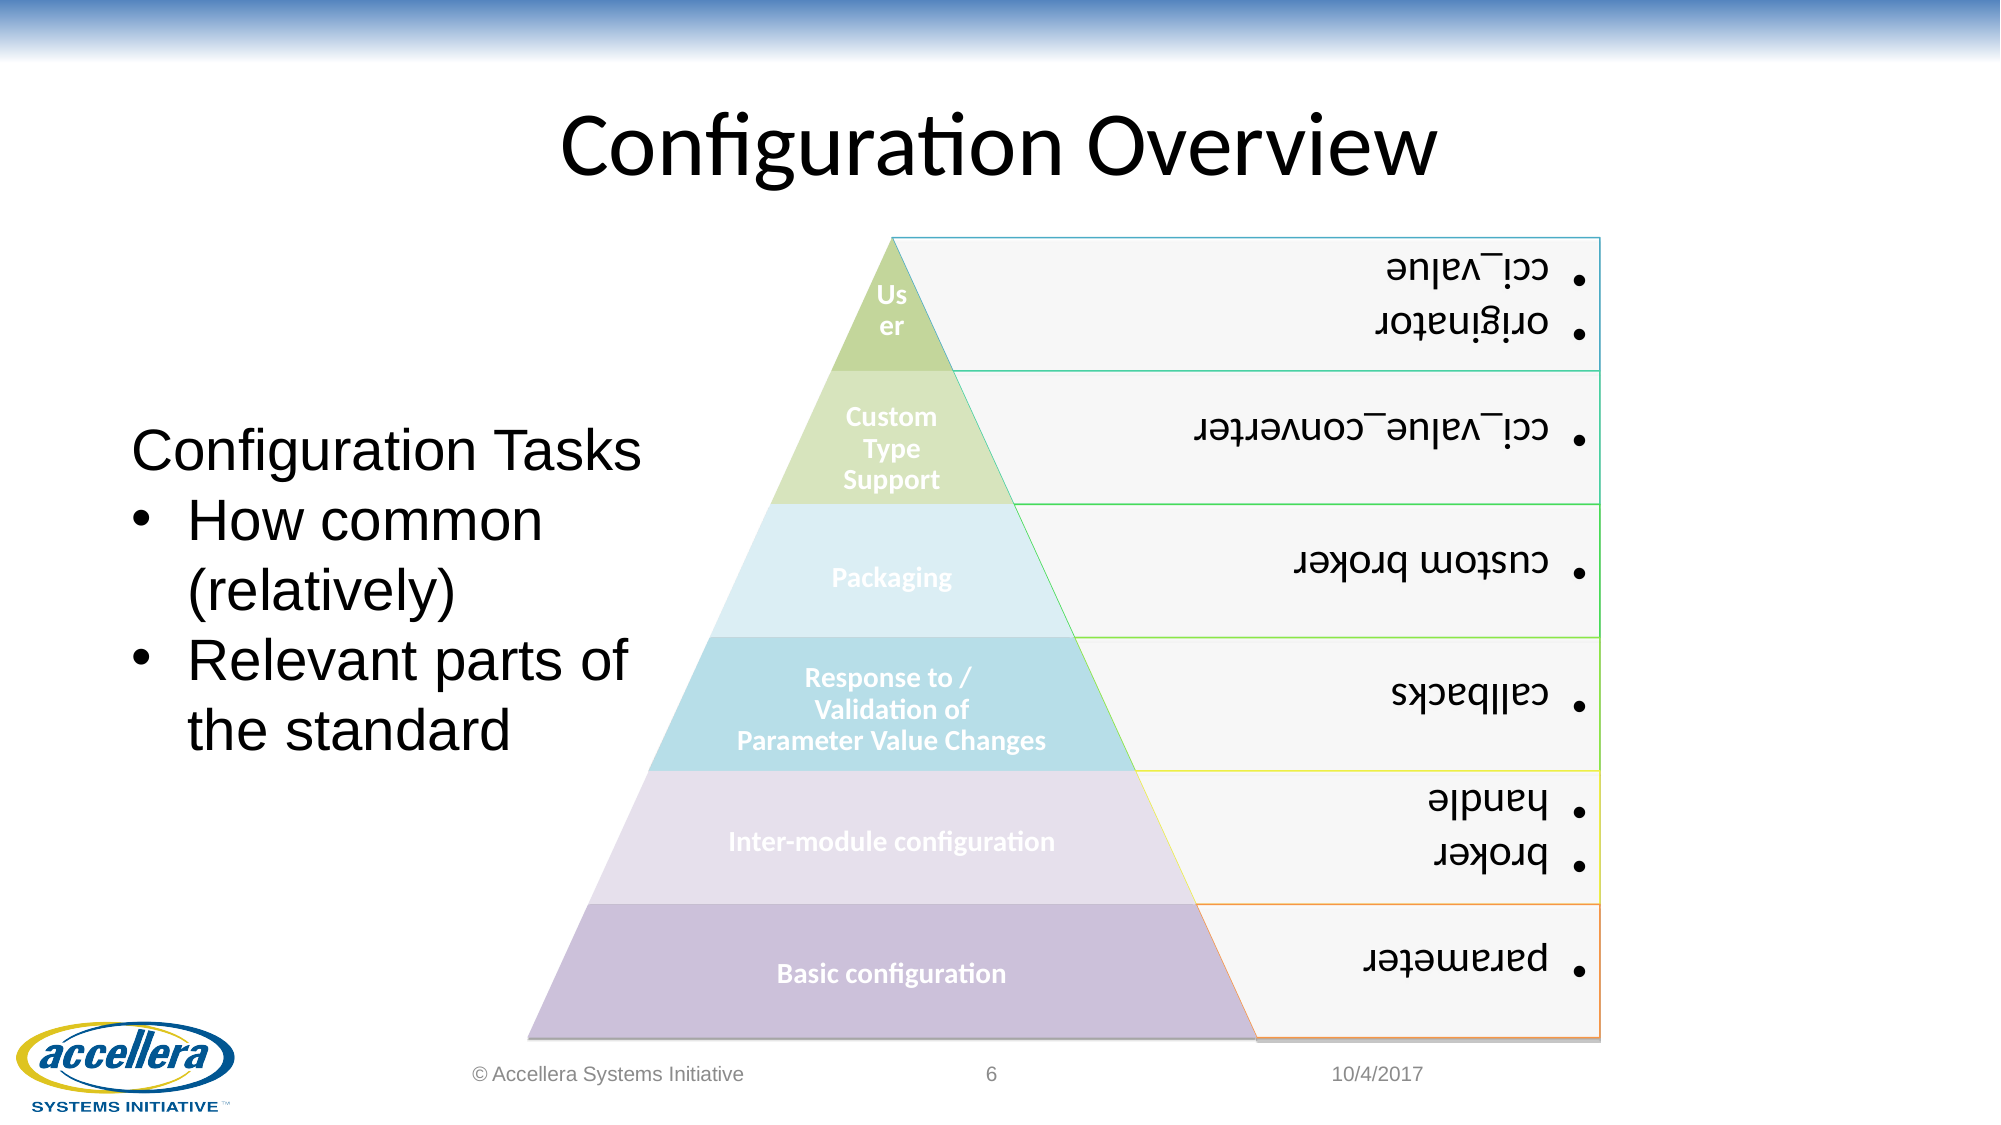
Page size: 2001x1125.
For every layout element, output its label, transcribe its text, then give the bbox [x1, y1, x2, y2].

text_box Packaging [709, 504, 1075, 637]
text_box callbacks [1075, 637, 1600, 770]
text_box Configuration Tasks How common (relatively) Relevant parts of the standard [116, 404, 659, 770]
text_box custom broker [1014, 504, 1600, 637]
footer © Accellera Systems Initiative [366, 1042, 850, 1103]
text_box parameter [1197, 904, 1600, 1038]
text_box originator cci_value [893, 237, 1600, 370]
picture [16, 1021, 235, 1112]
text_box Inter-module configuration [588, 770, 1196, 904]
text_box Basic configuration [527, 904, 1257, 1038]
text_box cci_value_converter [953, 370, 1600, 504]
text_box broker handle [1136, 770, 1600, 904]
slide_number <number> [850, 1042, 1184, 1103]
text_box Custom Type Support [770, 370, 1014, 504]
text_box User I/F [831, 237, 953, 370]
text_box Response to / Validation of Parameter Value Changes [659, 637, 1135, 770]
slide_number 10/4/2017 [1316, 1042, 1550, 1103]
title Configuration Overview [99, 45, 1900, 233]
